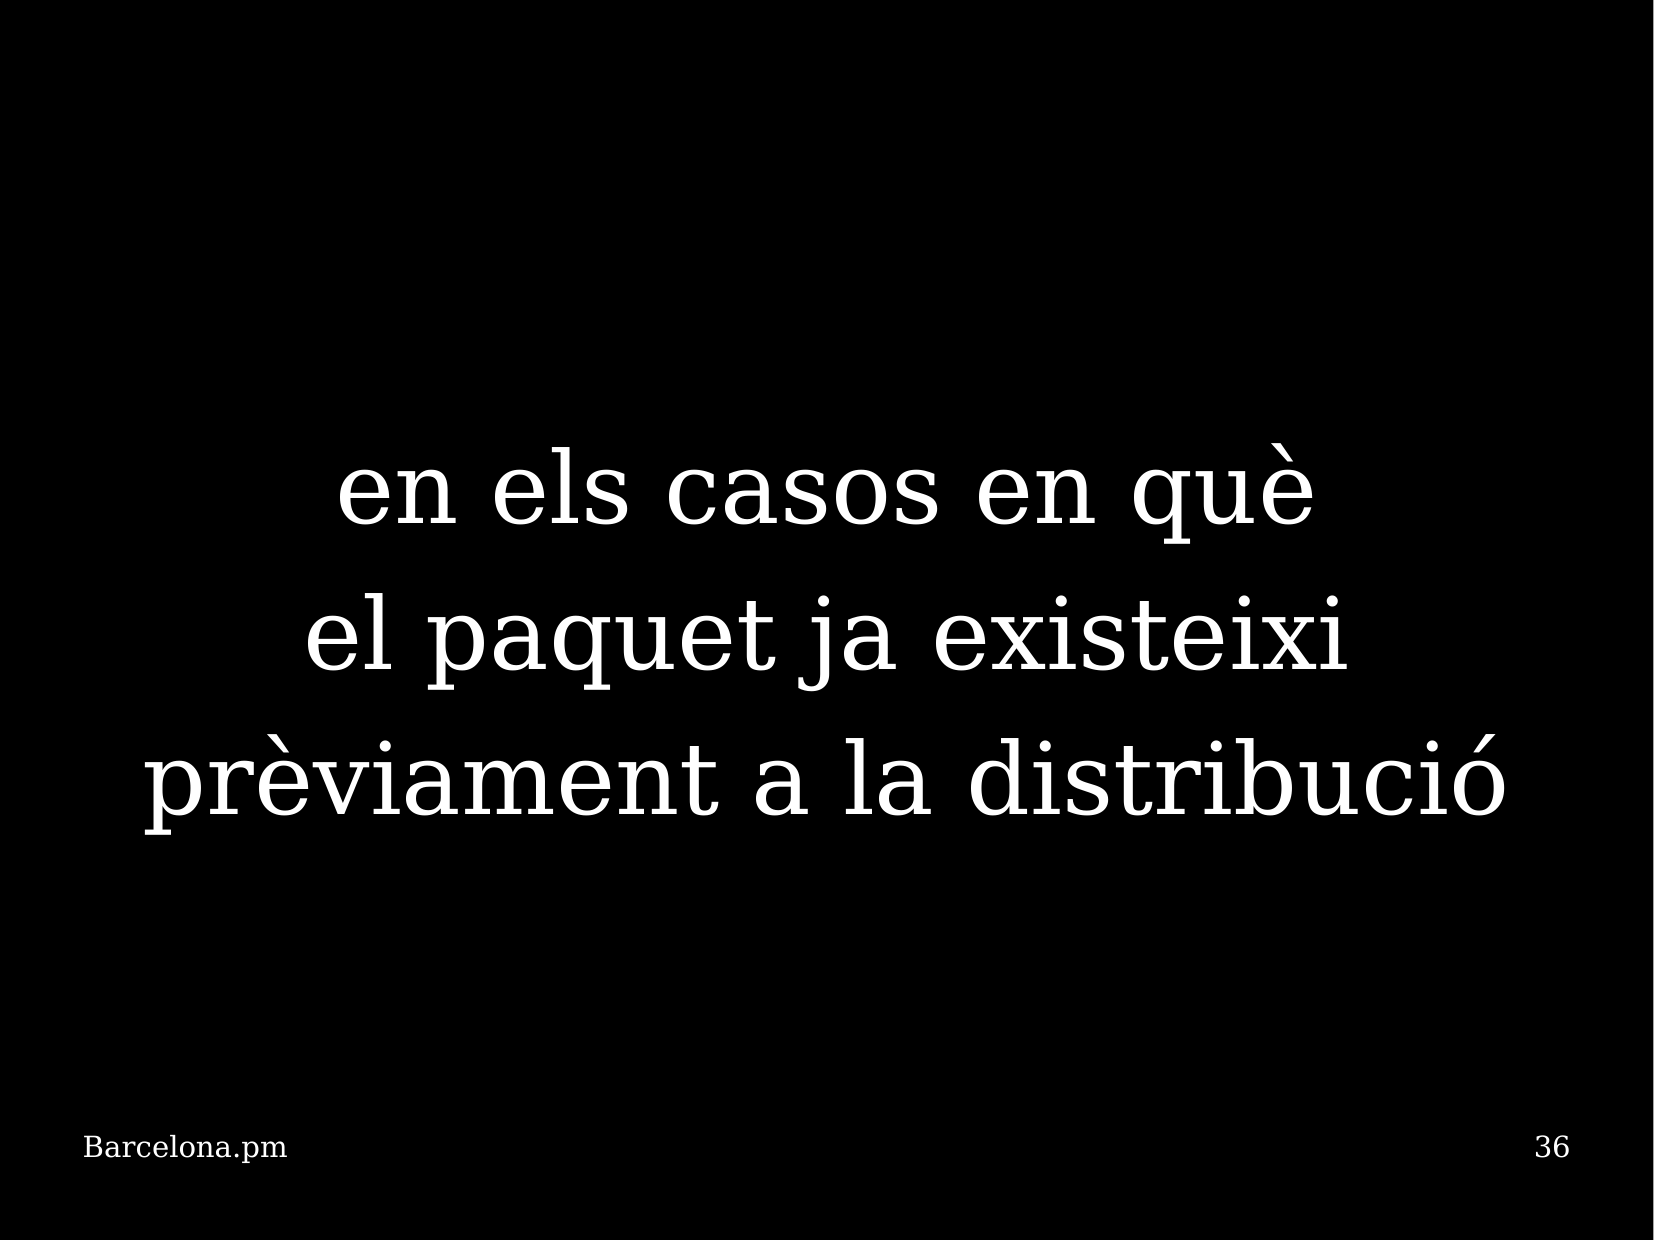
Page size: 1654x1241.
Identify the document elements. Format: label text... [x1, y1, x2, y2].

title en els casos en què el paquet ja existeixi prèviament a la distribució [82, 116, 1571, 1124]
